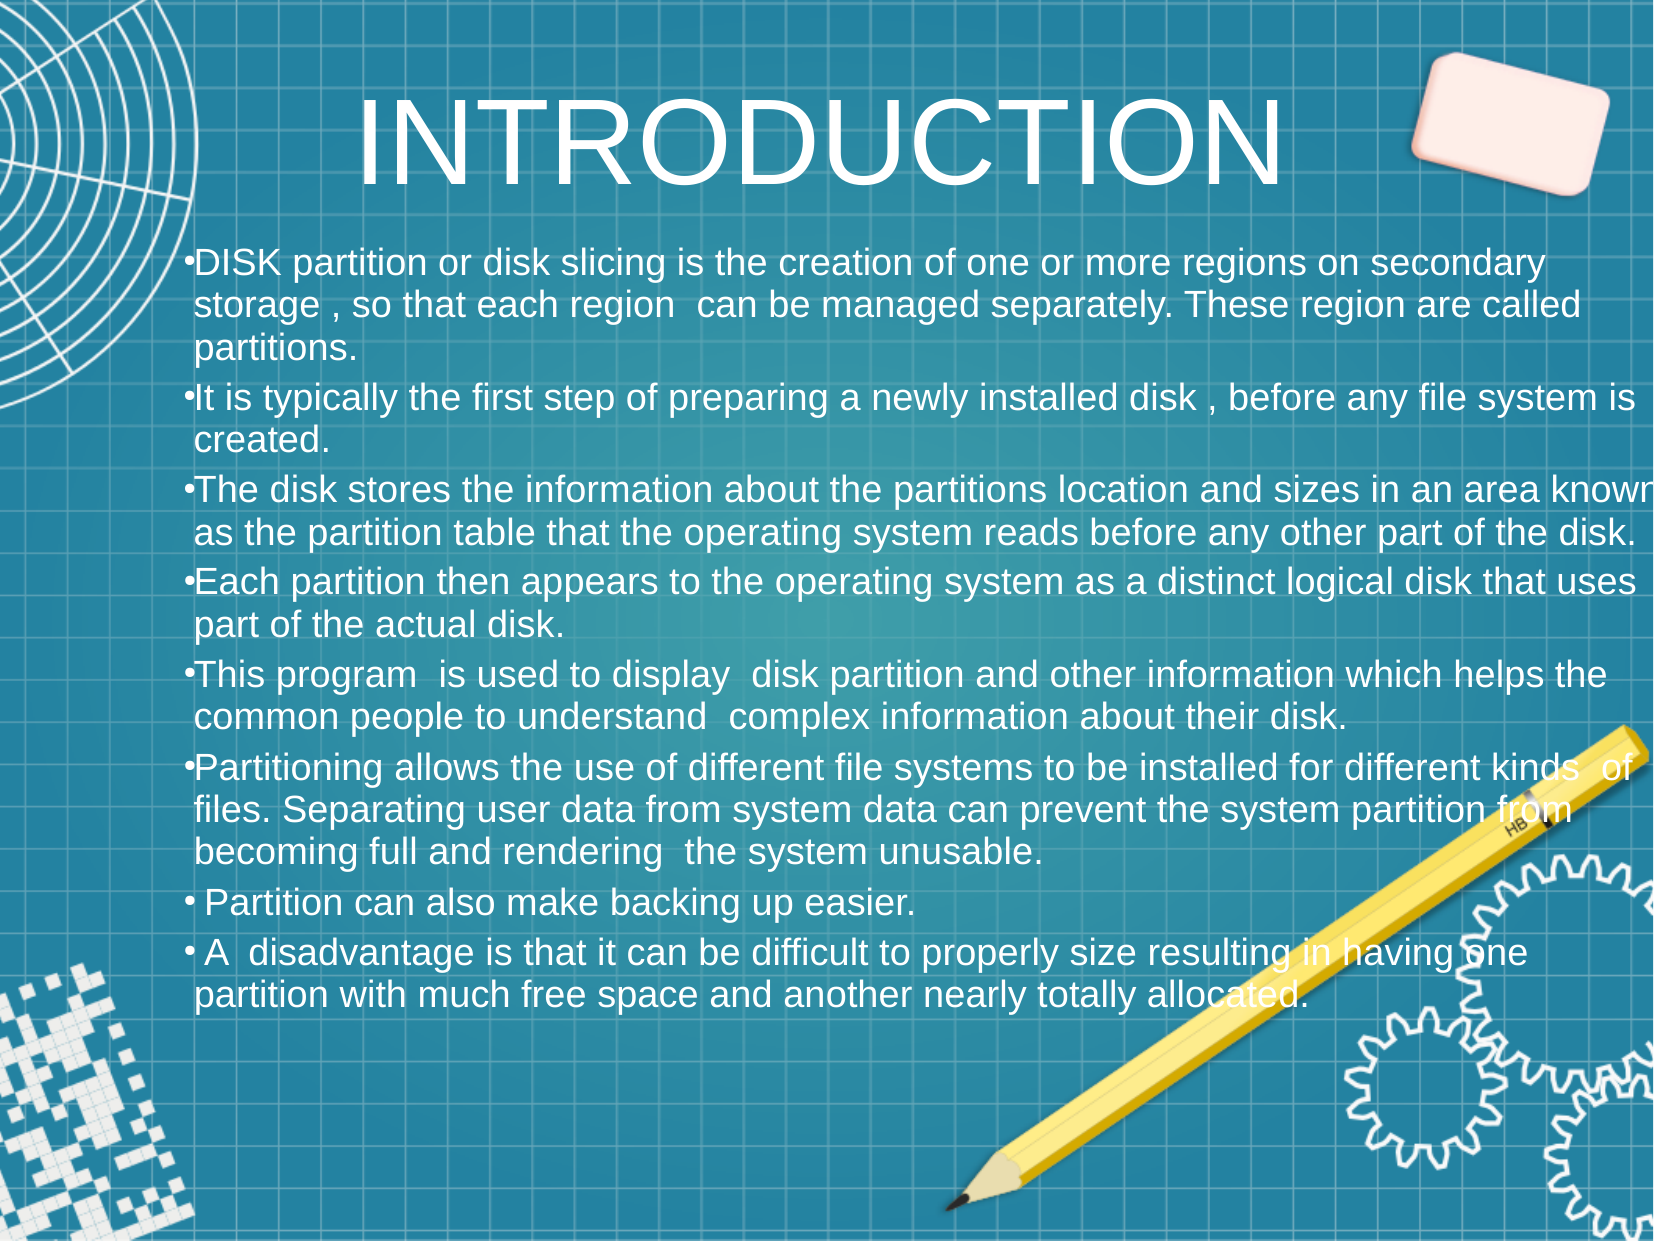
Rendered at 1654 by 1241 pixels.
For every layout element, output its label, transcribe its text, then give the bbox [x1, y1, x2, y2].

list DISK partition or disk slicing is the creation of one or more regions on secondary storage , so that each region can be managed separately. These region are called partitions. It is typically the first step of preparing a newly installed disk , before any file system is created. The disk stores the information about the partitions location and sizes in an area known as the partition table that the operating system reads before any other part of the disk. Each partition then appears to the operating system as a distinct logical disk that uses part of the actual disk. This program is used to display disk partition and other information which helps the common people to understand complex information about their disk. Partitioning allows the use of different file systems to be installed for different kinds of files. Separating user data from system data can prevent the system partition from becoming full and rendering the system unusable. Partition can also make backing up easier. A disadvantage is that it can be difficult to properly size resulting in having one partition with much free space and another nearly totally allocated. [180, 240, 1653, 1081]
picture [0, 0, 1654, 1241]
title INTRODUCTION [77, 0, 1565, 284]
